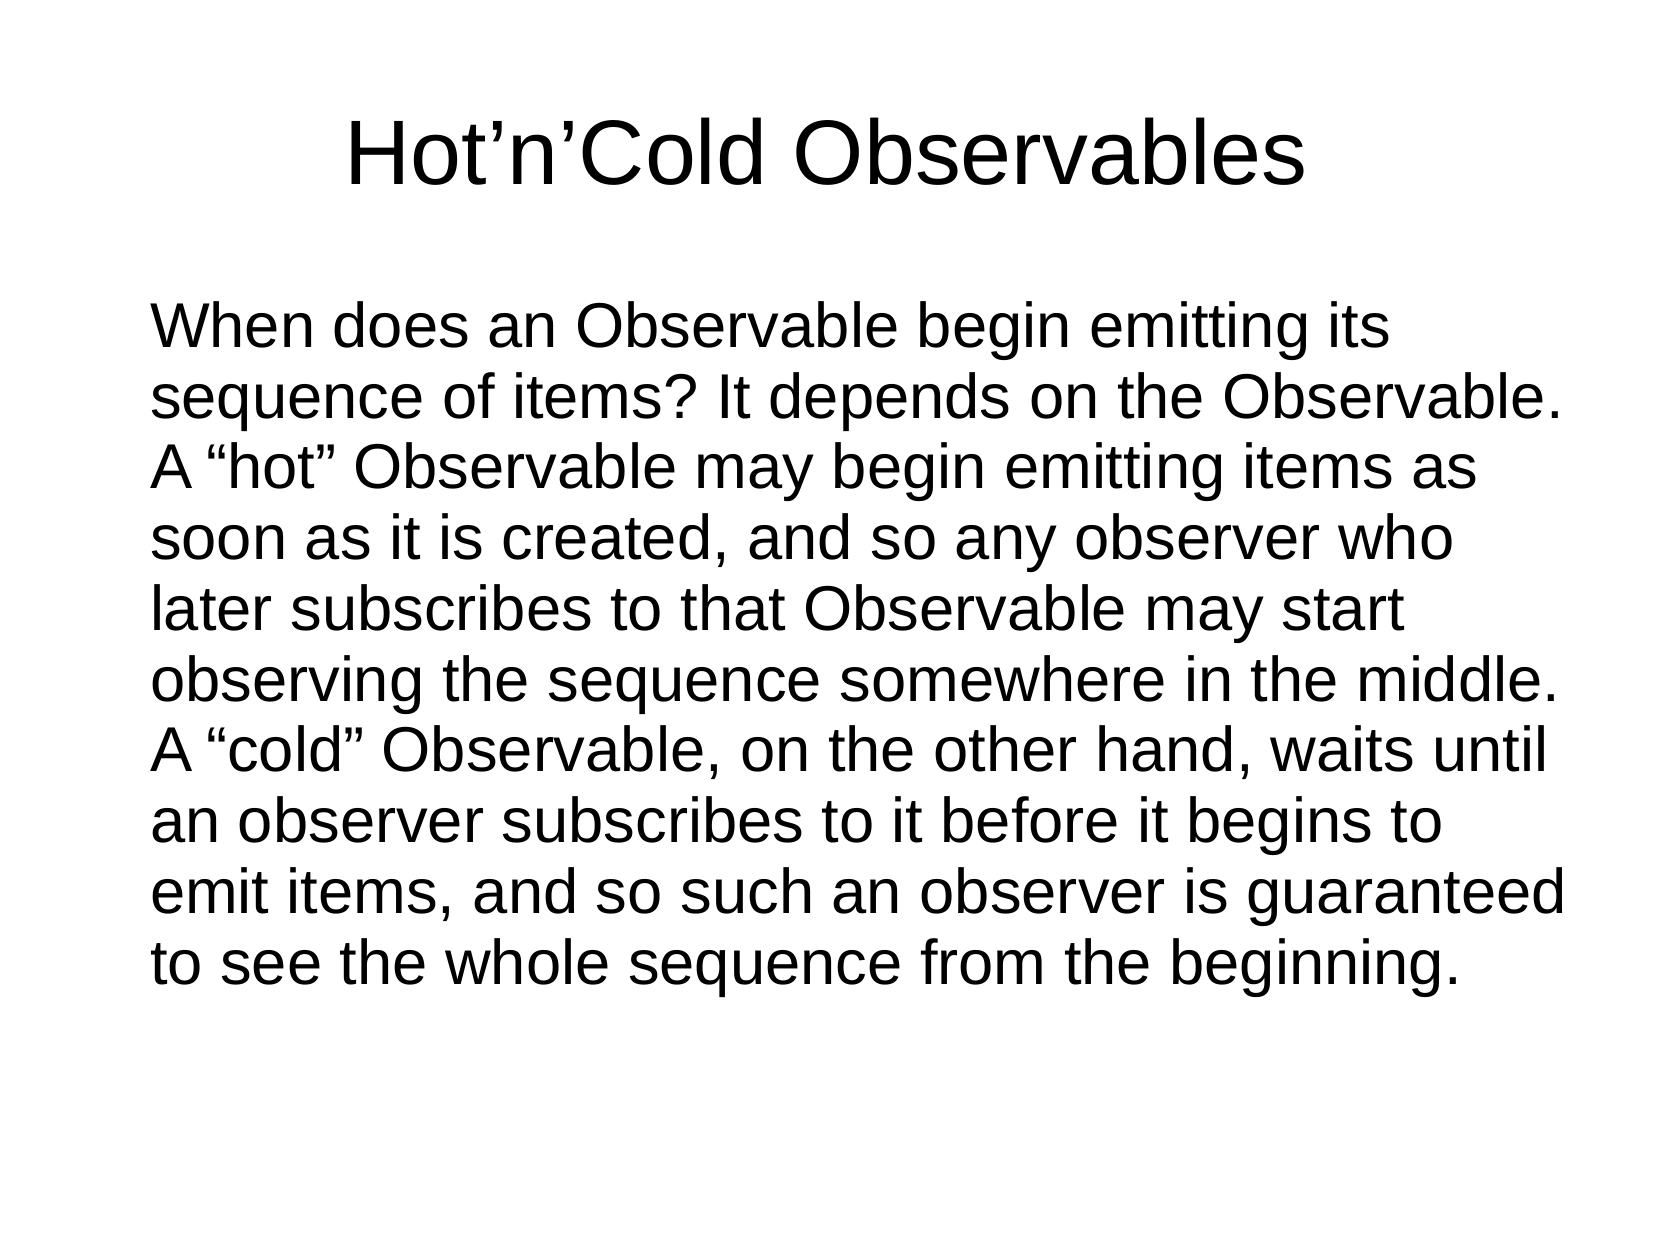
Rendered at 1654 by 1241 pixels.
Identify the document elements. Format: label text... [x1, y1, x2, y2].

title Hot’n’Cold Observables [82, 49, 1571, 257]
list When does an Observable begin emitting its sequence of items? It depends on the Observable. A “hot” Observable may begin emitting items as soon as it is created, and so any observer who later subscribes to that Observable may start observing the sequence somewhere in the middle. A “cold” Observable, on the other hand, waits until an observer subscribes to it before it begins to emit items, and so such an observer is guaranteed to see the whole sequence from the beginning. [82, 290, 1571, 1010]
